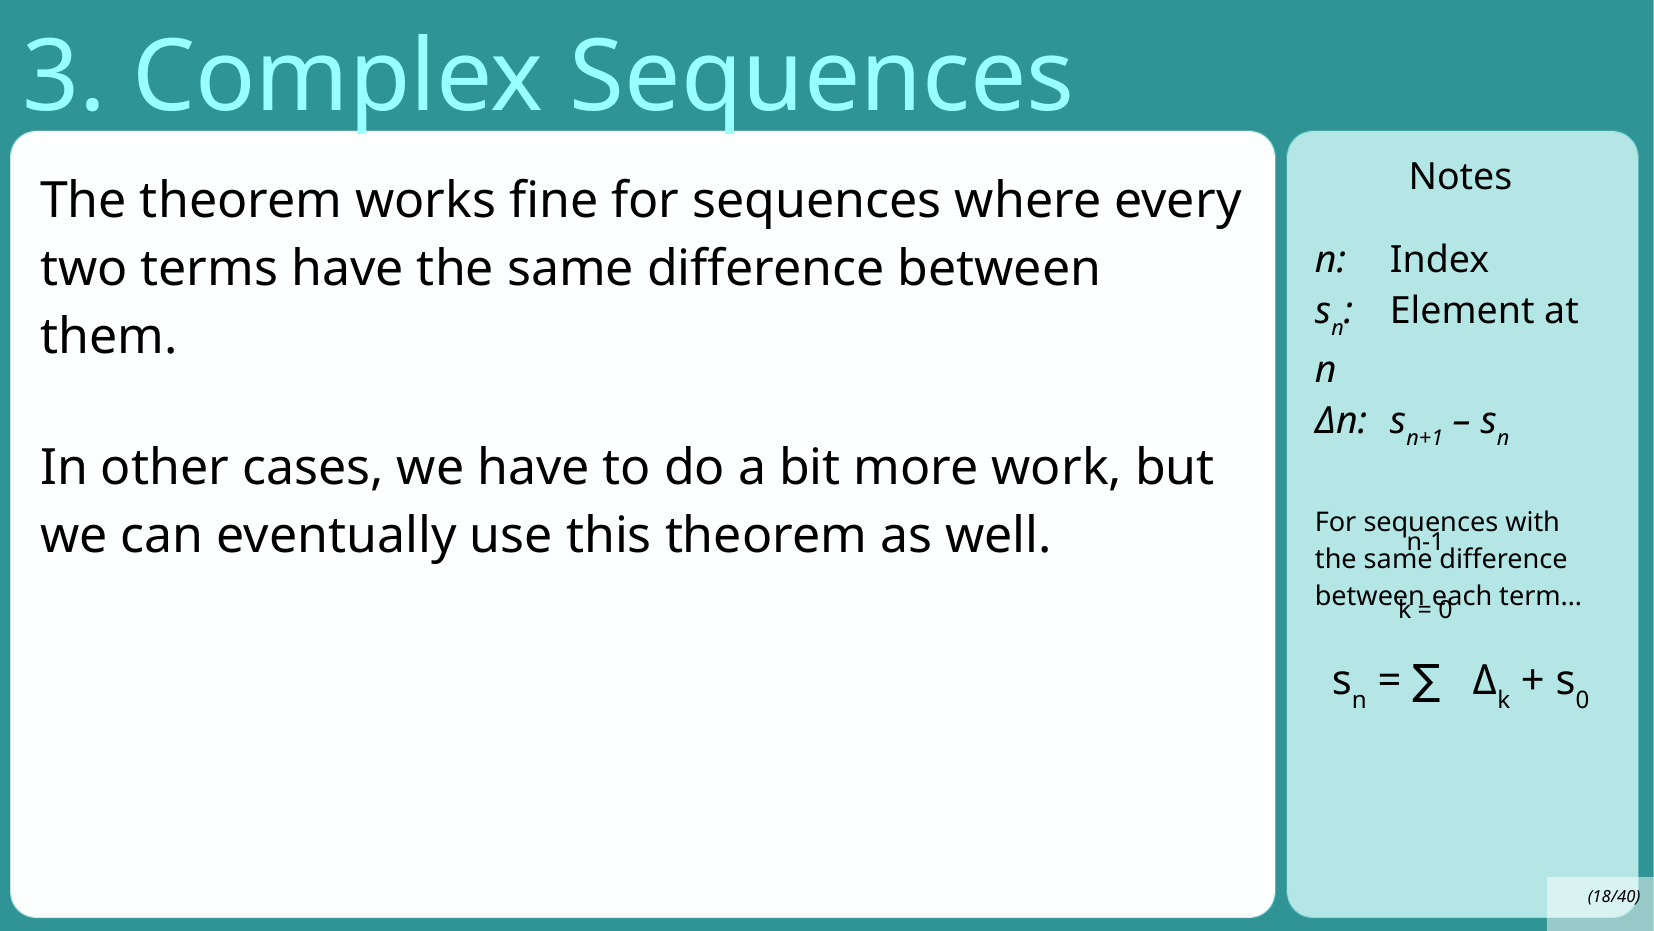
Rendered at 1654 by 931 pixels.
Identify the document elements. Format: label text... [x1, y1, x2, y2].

text_box (<number>/40) [1546, 877, 1654, 931]
text_box n-1 k = 0 [1381, 516, 1470, 615]
text_box The theorem works fine for sequences where every two terms have the same difference between them. In other cases, we have to do a bit more work, but we can eventually use this theorem as well. [40, 163, 1245, 894]
title 3. Complex Sequences [22, 13, 1511, 130]
picture [0, 0, 1654, 931]
text_box Notes [1290, 141, 1631, 661]
text_box n: Index sn: Element at n Δn: sn+1 – sn For sequences with the same difference between each term… sn = ∑ Δk + s0 [1300, 225, 1622, 606]
